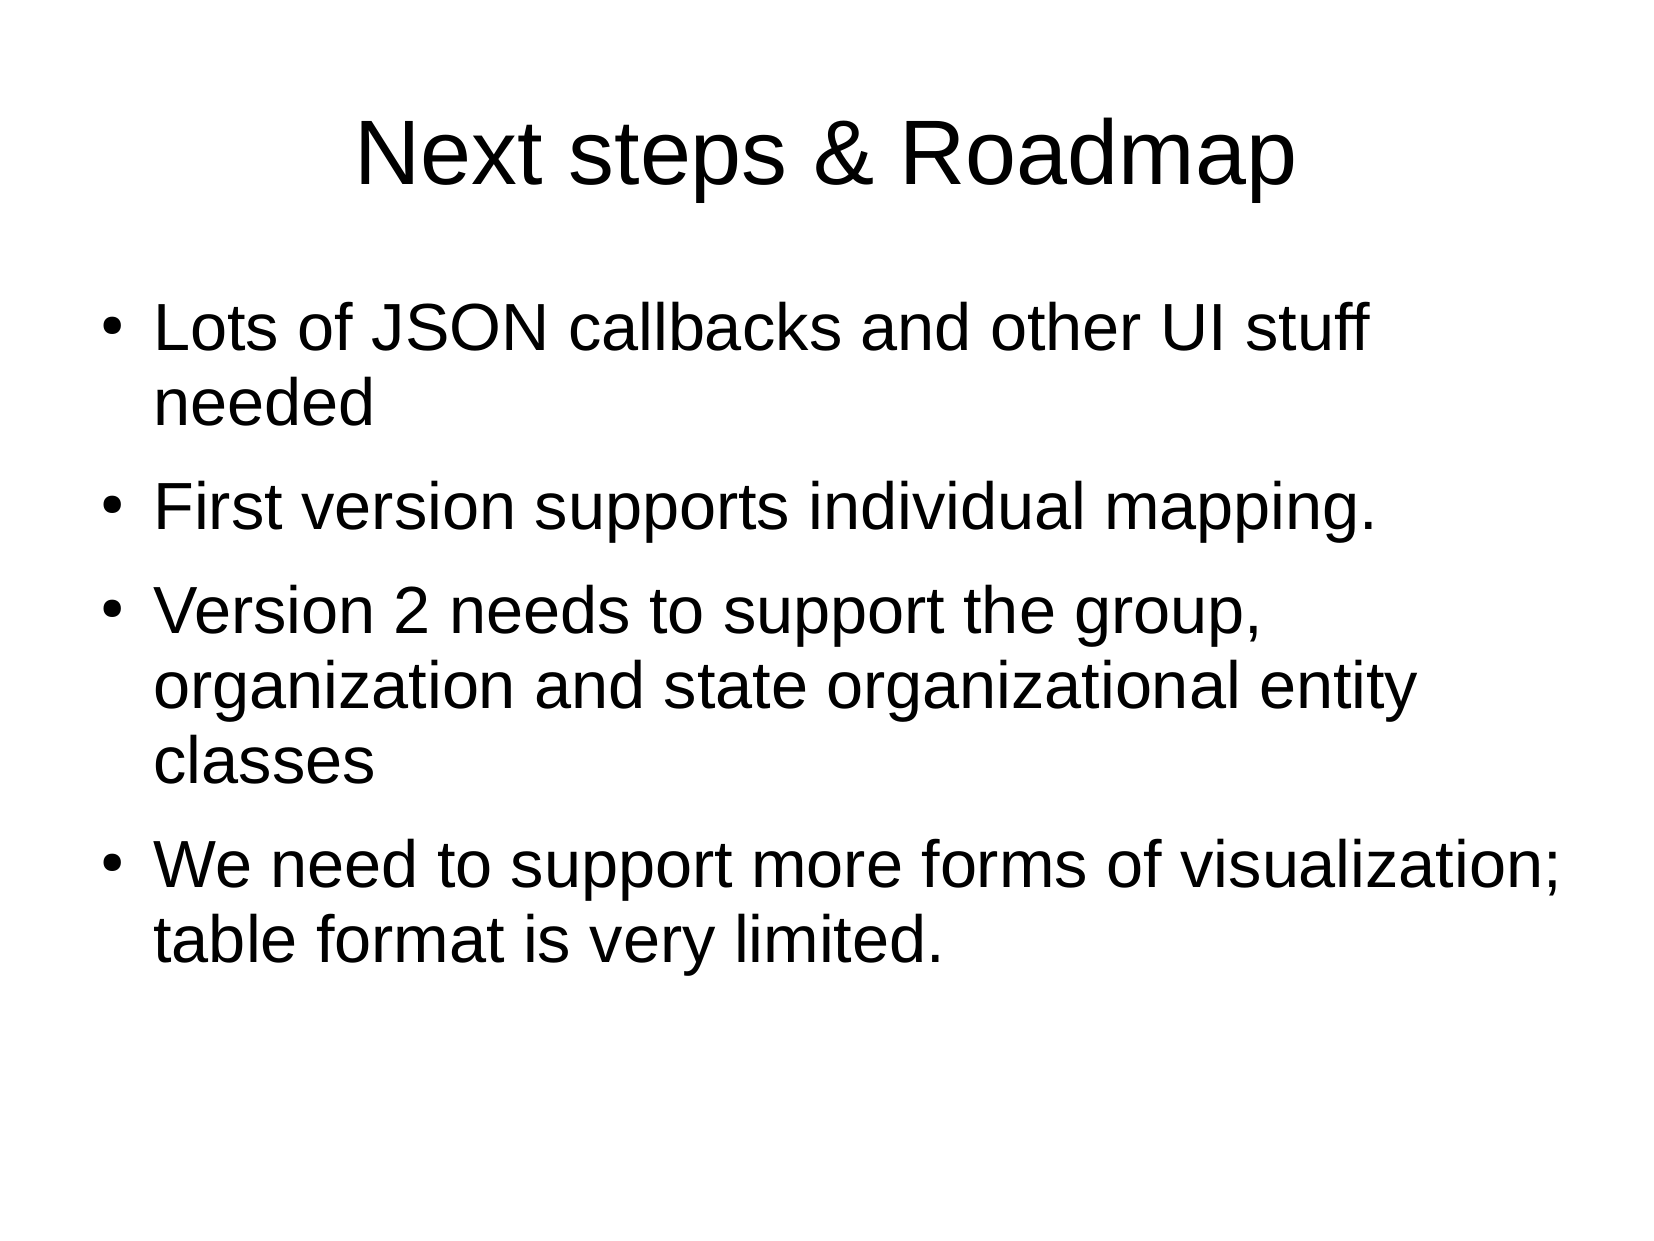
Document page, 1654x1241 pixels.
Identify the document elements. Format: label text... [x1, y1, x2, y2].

list Lots of JSON callbacks and other UI stuff needed First version supports individual mapping. Version 2 needs to support the group, organization and state organizational entity classes We need to support more forms of visualization; table format is very limited. [82, 290, 1571, 1109]
title Next steps & Roadmap [82, 49, 1571, 257]
